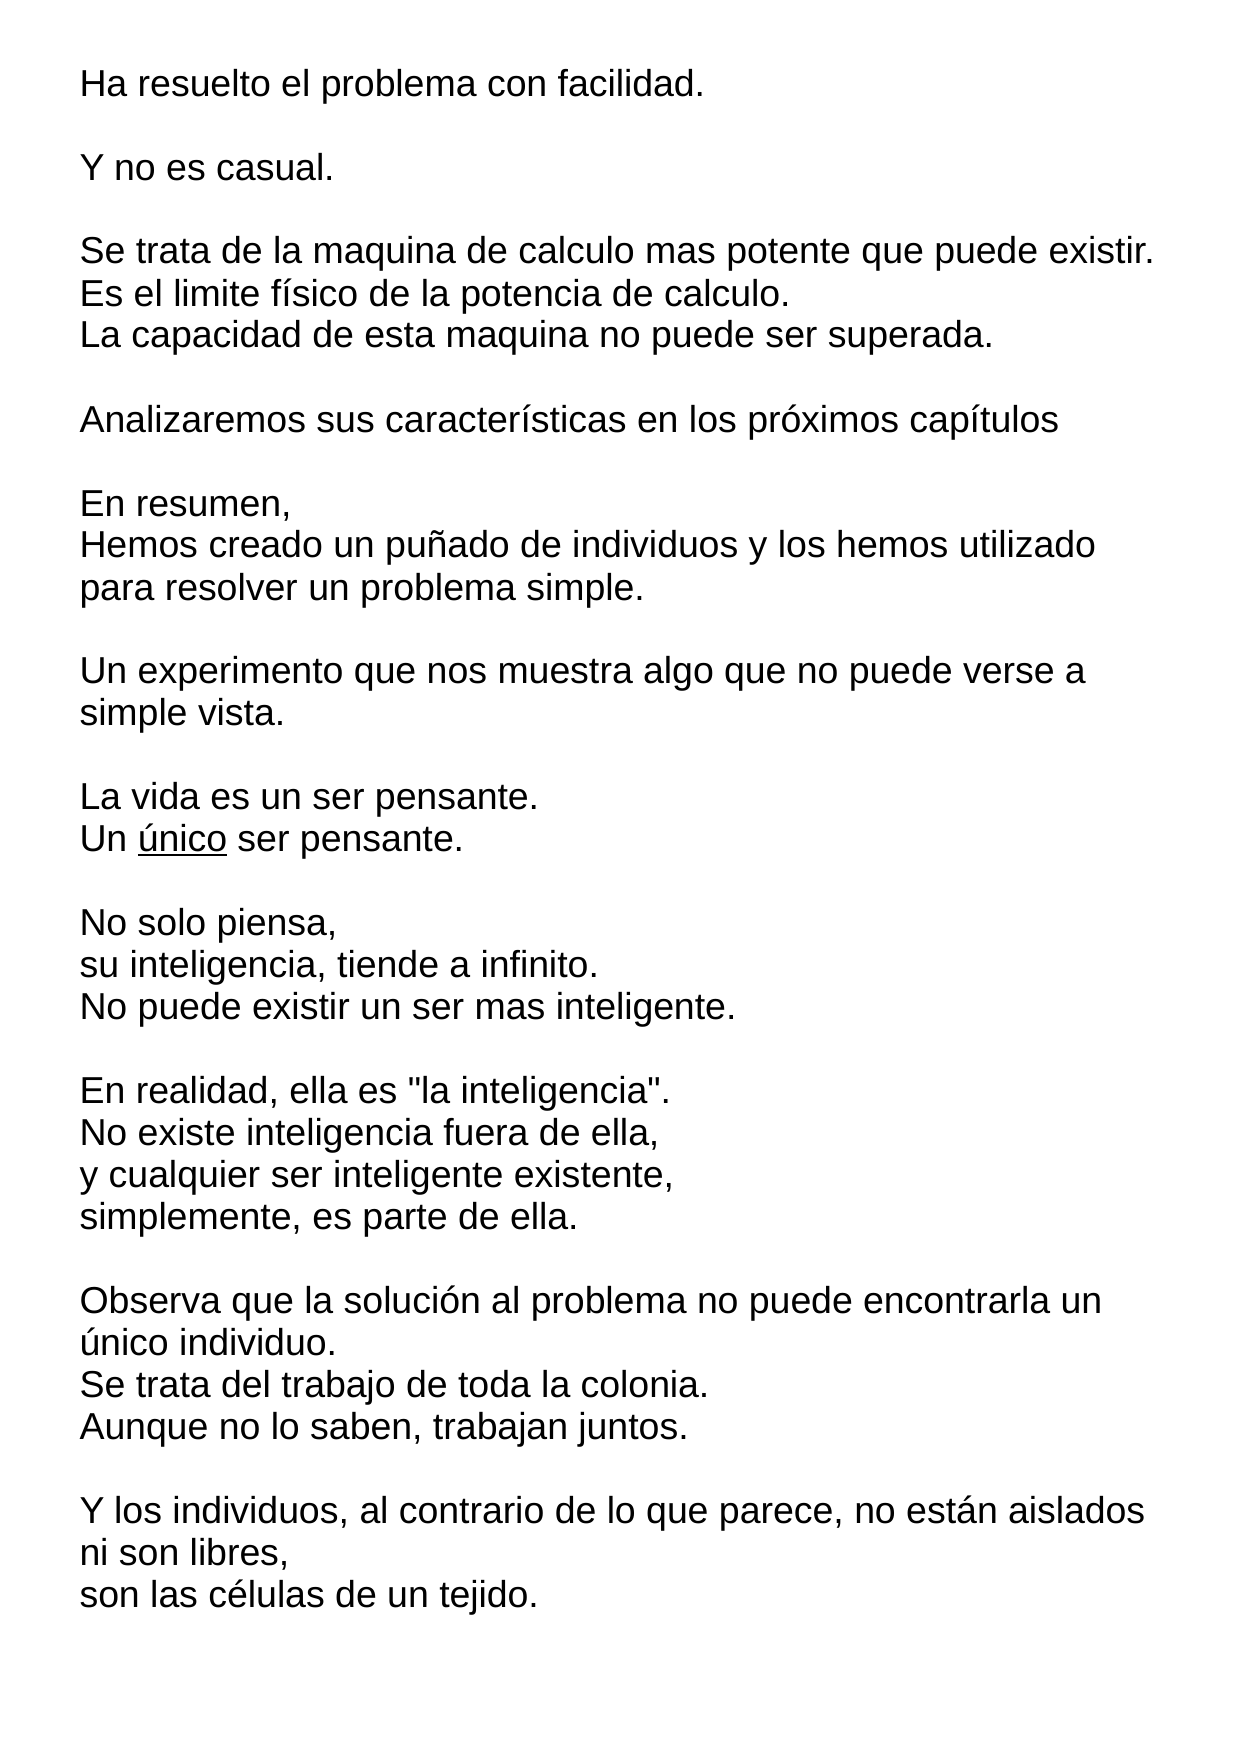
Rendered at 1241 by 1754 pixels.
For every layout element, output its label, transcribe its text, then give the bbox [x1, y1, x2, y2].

text_box Ha resuelto el problema con facilidad. Y no es casual. Se trata de la maquina de calculo mas potente que puede existir. Es el limite físico de la potencia de calculo. La capacidad de esta maquina no puede ser superada. Analizaremos sus características en los próximos capítulos En resumen, Hemos creado un puñado de individuos y los hemos utilizado para resolver un problema simple. Un experimento que nos muestra algo que no puede verse a simple vista. La vida es un ser pensante. Un único ser pensante. No solo piensa, su inteligencia, tiende a infinito. No puede existir un ser mas inteligente. En realidad, ella es "la inteligencia". No existe inteligencia fuera de ella, y cualquier ser inteligente existente, simplemente, es parte de ella. Observa que la solución al problema no puede encontrarla un único individuo. Se trata del trabajo de toda la colonia. Aunque no lo saben, trabajan juntos. Y los individuos, al contrario de lo que parece, no están aislados ni son libres, son las células de un tejido. [64, 54, 1182, 1750]
